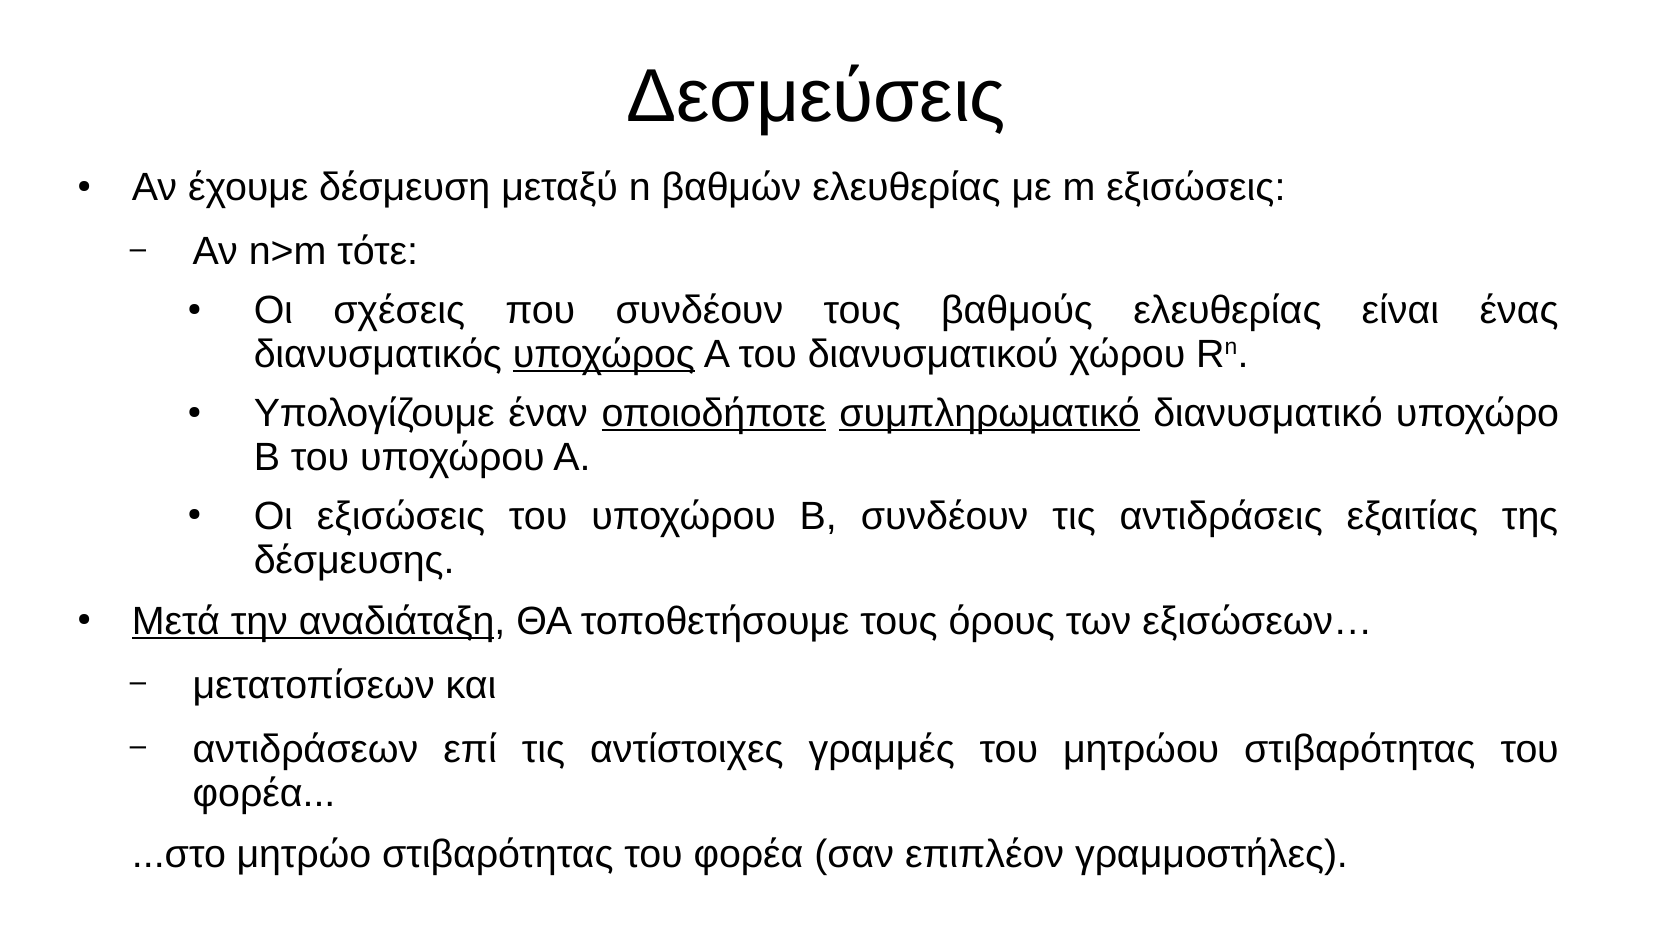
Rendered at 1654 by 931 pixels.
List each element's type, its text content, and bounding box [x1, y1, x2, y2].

list Αν έχουμε δέσμευση μεταξύ n βαθμών ελευθερίας με m εξισώσεις: Αν n>m τότε: Οι σχέσεις που συνδέουν τους βαθμούς ελευθερίας είναι ένας διανυσματικός υποχώρος Α του διανυσματικού χώρου Rn. Υπολογίζουμε έναν οποιοδήποτε συμπληρωματικό διανυσματικό υποχώρο Β του υποχώρου Α. Οι εξισώσεις του υποχώρου Β, συνδέουν τις αντιδράσεις εξαιτίας της δέσμευσης. Μετά την αναδιάταξη, ΘΑ τοποθετήσουμε τους όρους των εξισώσεων… μετατοπίσεων και αντιδράσεων επί τις αντίστοιχες γραμμές του μητρώου στιβαρότητας του φορέα... ...στο μητρώο στιβαρότητας του φορέα (σαν επιπλέον γραμμοστήλες). [70, 165, 1559, 886]
chart [777, 451, 896, 511]
title Δεσμεύσεις [82, 37, 1571, 154]
